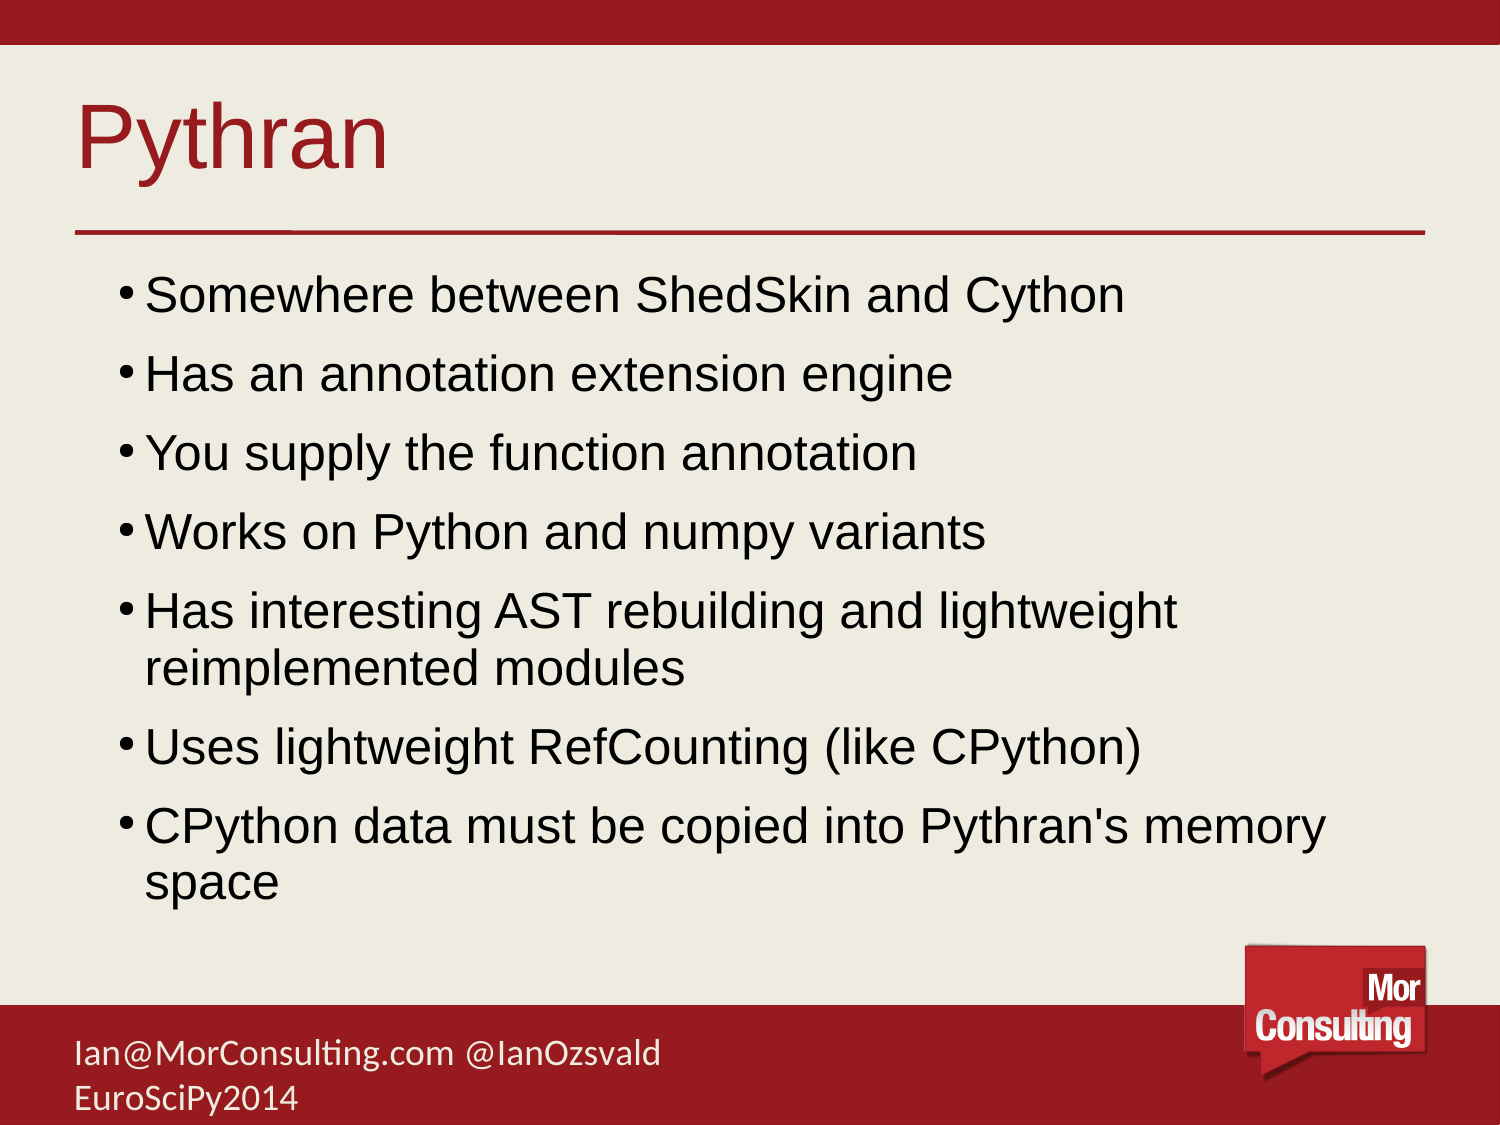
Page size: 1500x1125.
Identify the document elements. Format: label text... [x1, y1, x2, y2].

list Somewhere between ShedSkin and Cython Has an annotation extension engine You supply the function annotation Works on Python and numpy variants Has interesting AST rebuilding and lightweight reimplemented modules Uses lightweight RefCounting (like CPython) CPython data must be copied into Pythran's memory space [75, 263, 1395, 916]
title Pythran [74, 44, 1425, 232]
picture [1230, 935, 1438, 1089]
